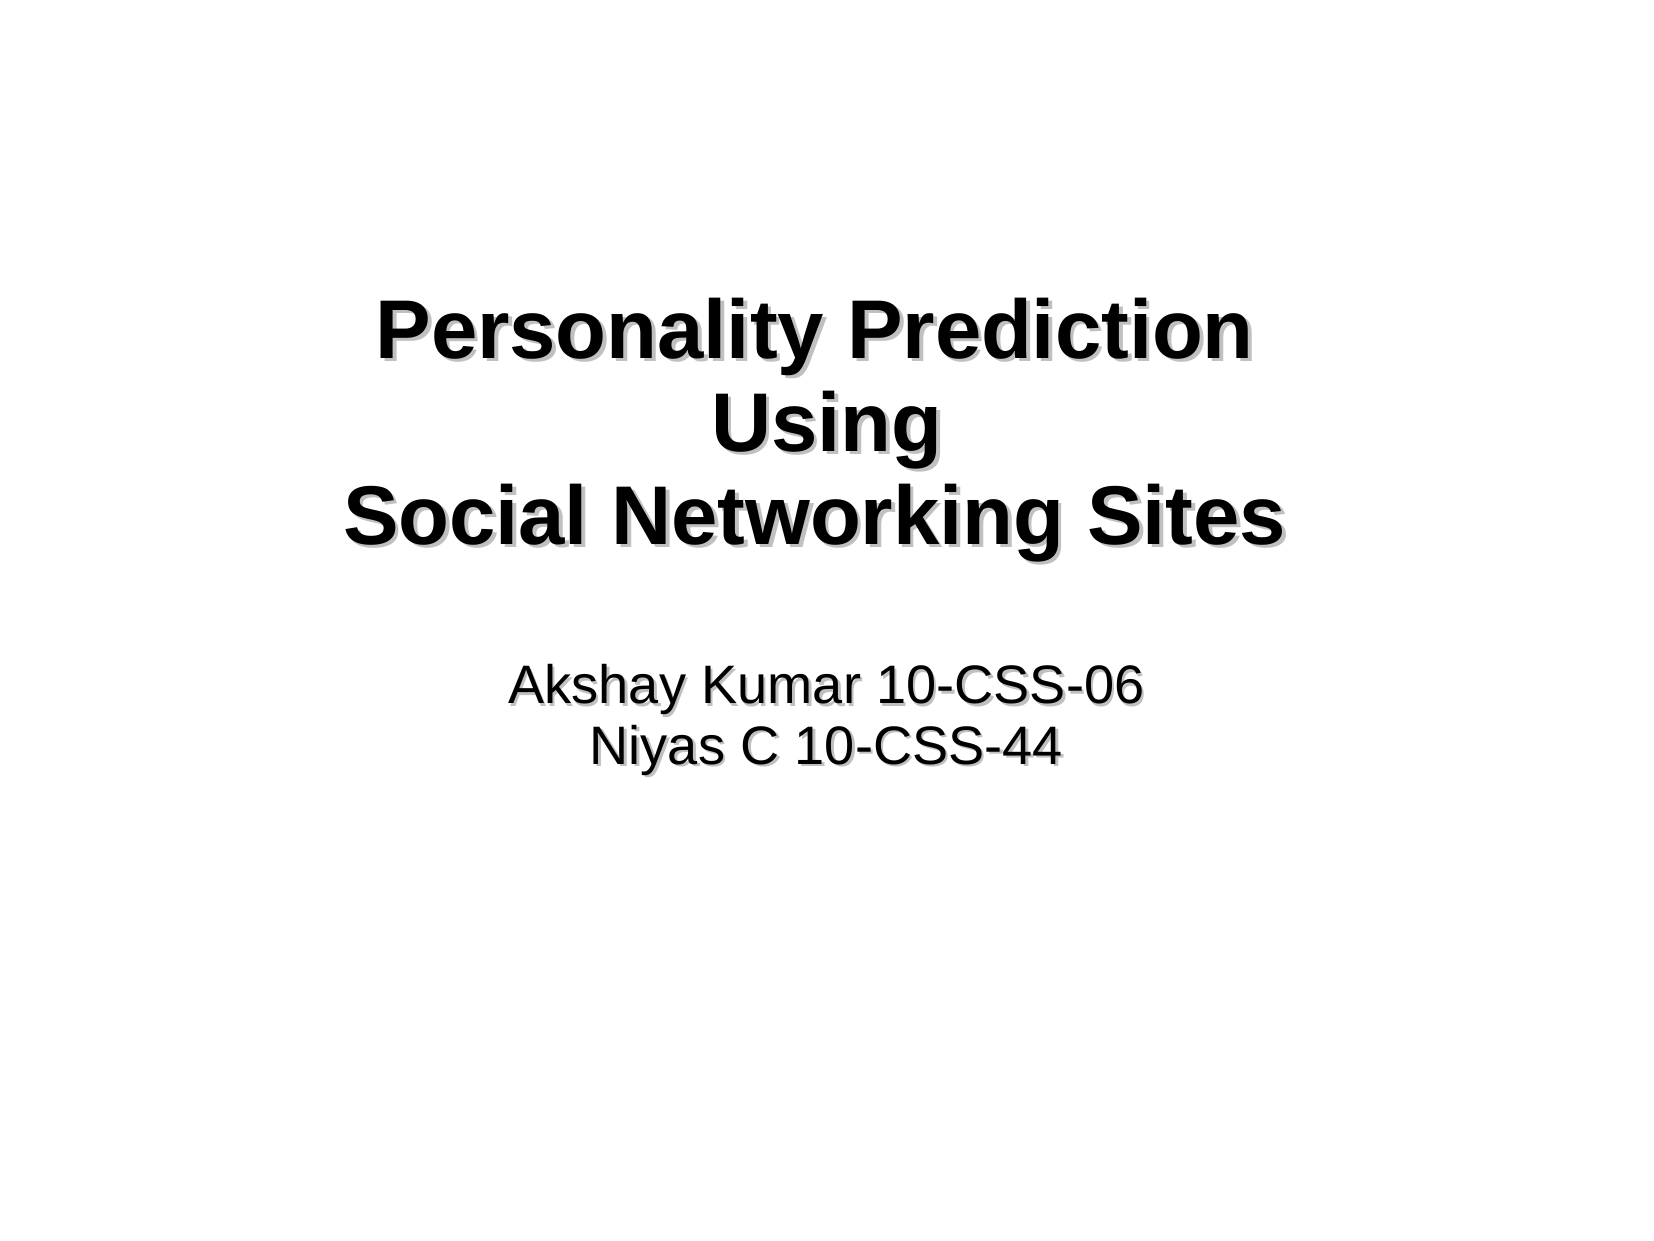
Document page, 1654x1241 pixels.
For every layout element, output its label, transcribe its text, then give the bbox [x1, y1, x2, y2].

subtitle Personality Prediction Using Social Networking Sites Akshay Kumar 10-CSS-06 Niyas C 10-CSS-44 [82, 49, 1571, 1010]
